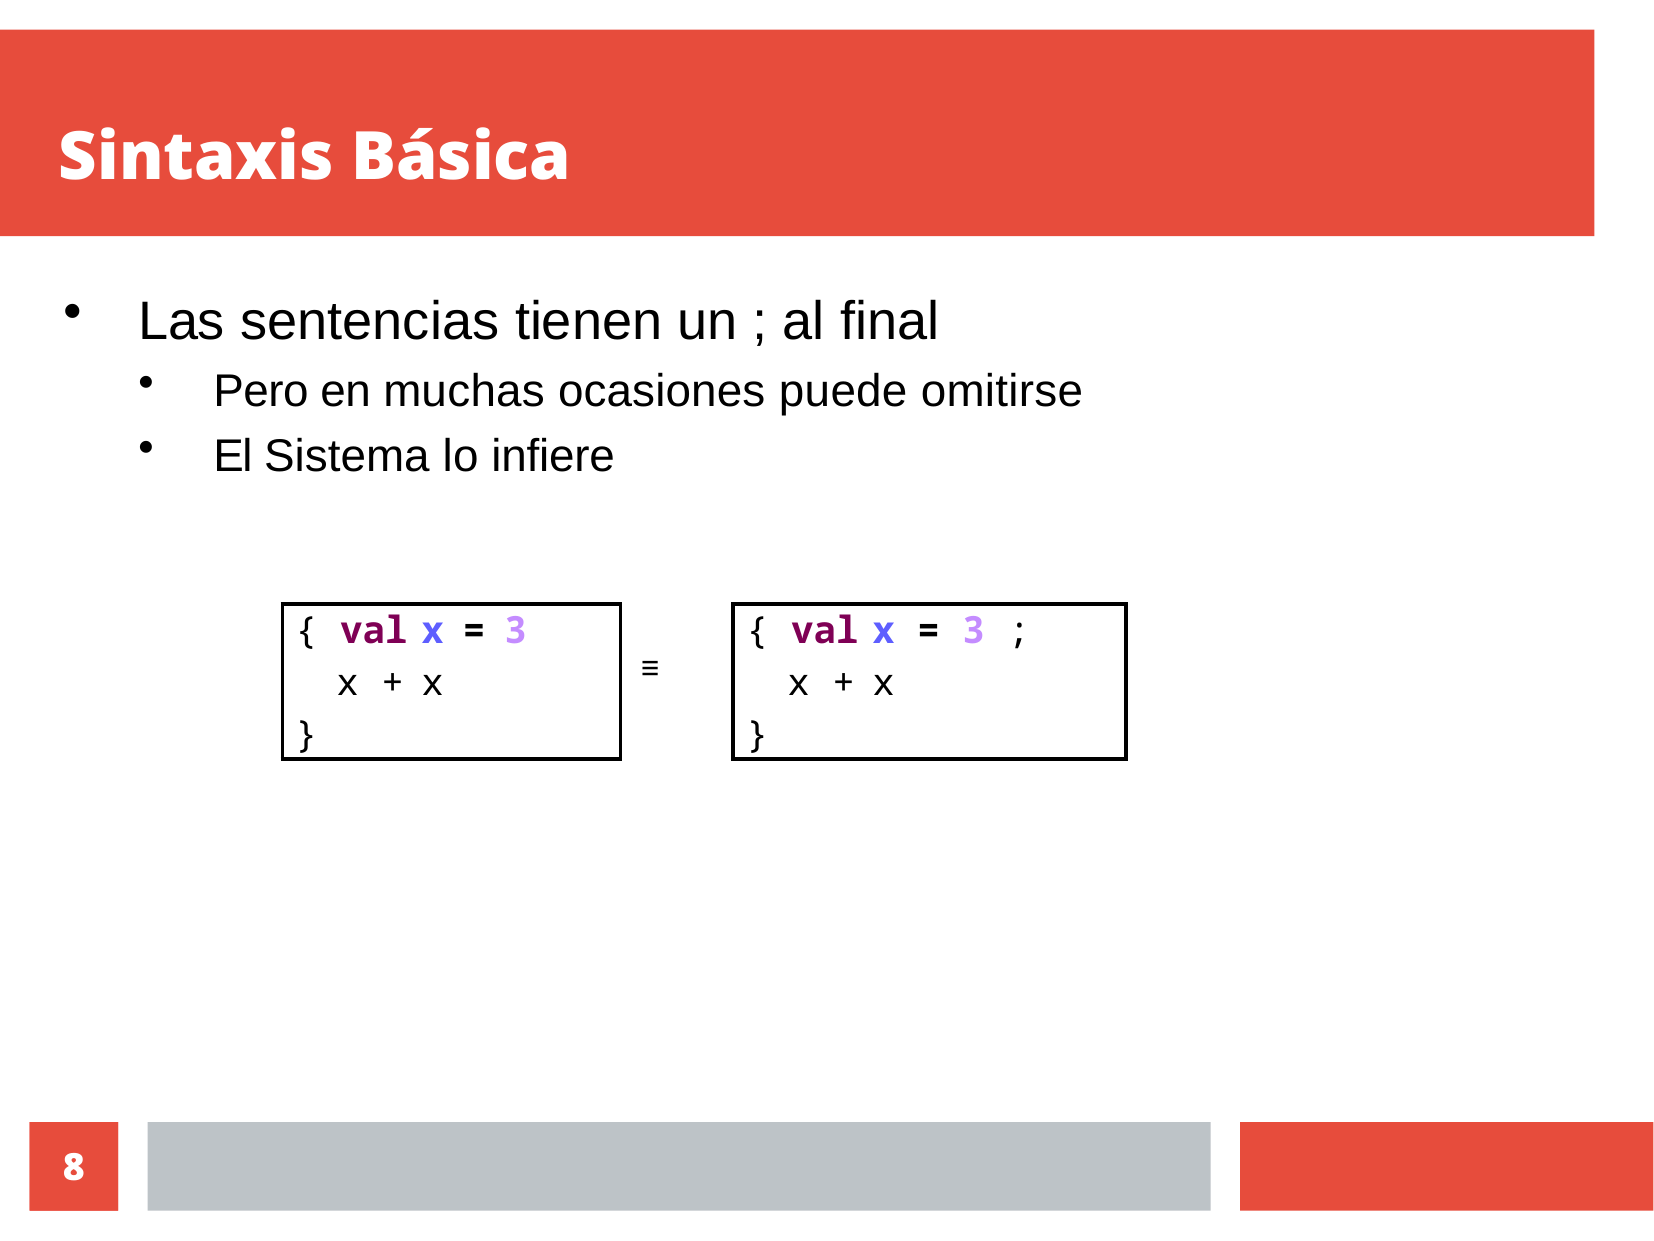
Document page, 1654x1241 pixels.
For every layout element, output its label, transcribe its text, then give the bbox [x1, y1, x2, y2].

table_header ≡ [622, 604, 731, 708]
text_box Las sentencias tienen un ; al final Pero en muchas ocasiones puede omitirse El Sistema lo infiere [61, 285, 1087, 481]
table_header { val x + [284, 606, 411, 708]
table_cell [453, 708, 494, 757]
table_cell } [735, 708, 862, 757]
table_header x = 3 ; x [862, 606, 1124, 708]
table_cell [494, 708, 619, 757]
table_header = [453, 606, 494, 708]
table_cell [622, 708, 731, 759]
title Sintaxis Básica [59, 66, 1595, 200]
table_cell [411, 708, 453, 757]
table_cell } [284, 708, 411, 757]
table_header { val x + [735, 606, 862, 708]
table_header x x [411, 606, 453, 708]
table_header 3 [494, 606, 619, 708]
table_cell [862, 708, 1124, 757]
